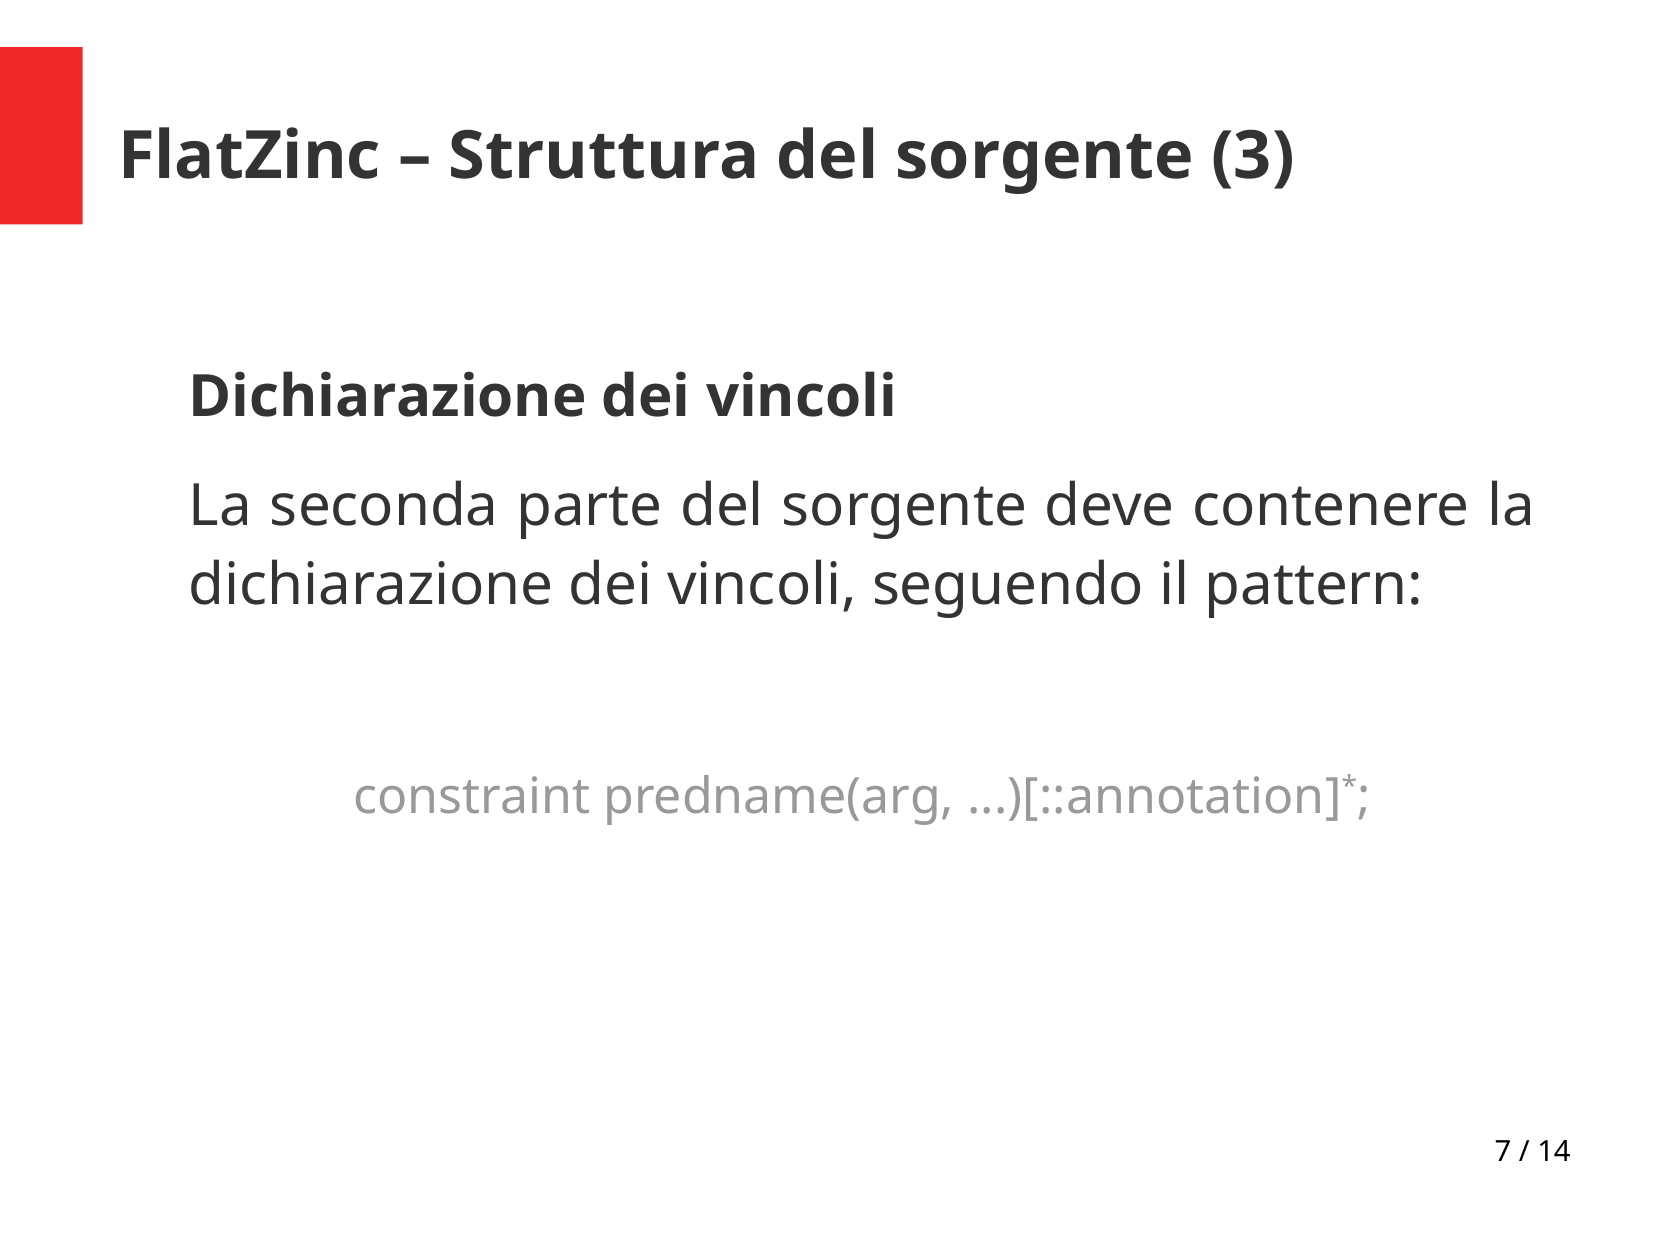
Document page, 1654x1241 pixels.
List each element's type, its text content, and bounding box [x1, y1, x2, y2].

list Dichiarazione dei vincoli La seconda parte del sorgente deve contenere la dichiarazione dei vincoli, seguendo il pattern: constraint predname(arg, ...)[::annotation]*; [118, 354, 1536, 1074]
title FlatZinc – Struttura del sorgente (3) [118, 49, 1571, 257]
